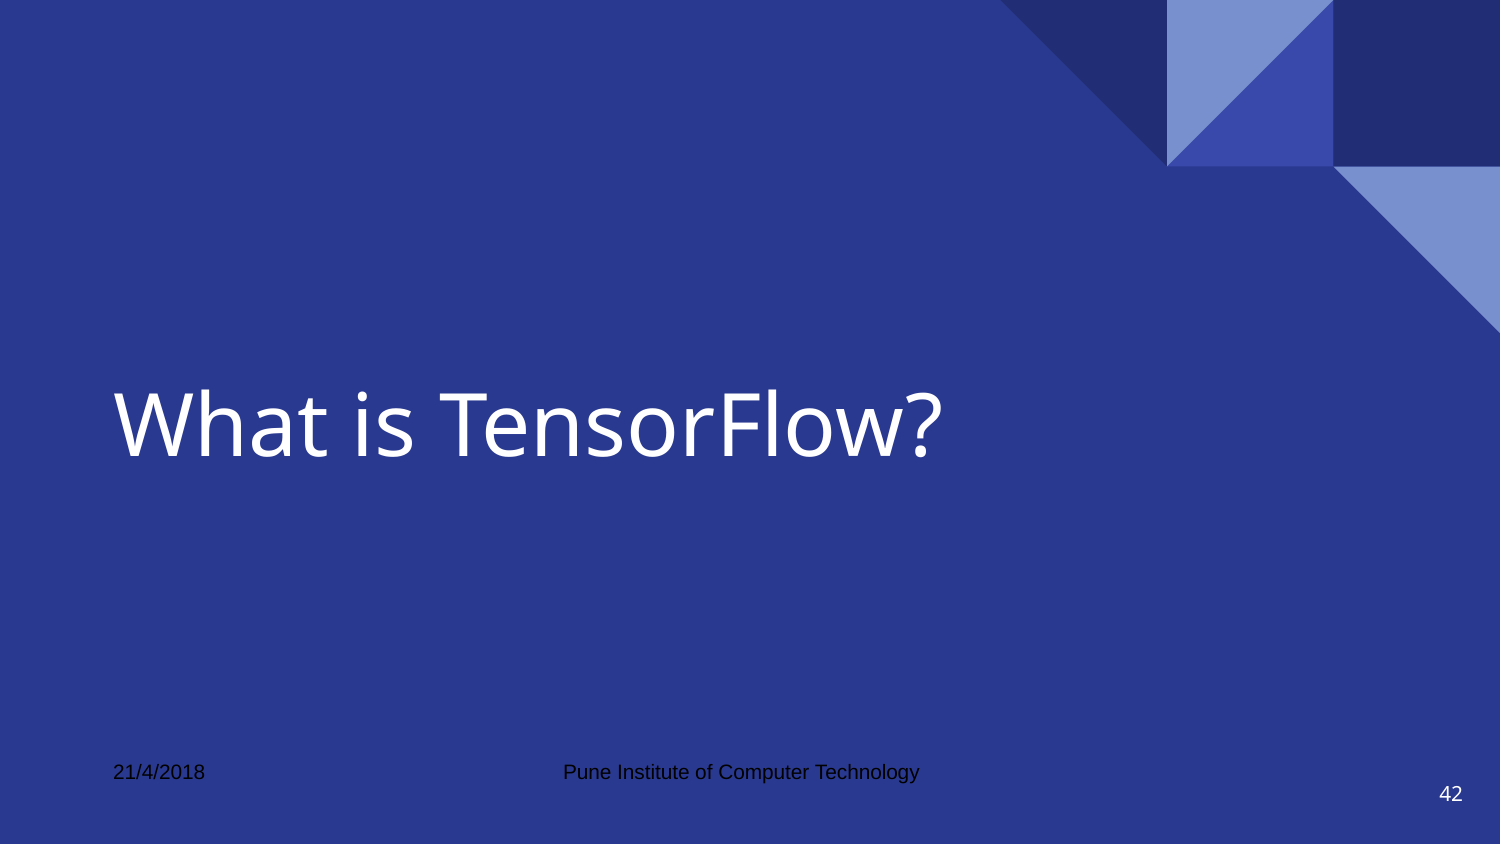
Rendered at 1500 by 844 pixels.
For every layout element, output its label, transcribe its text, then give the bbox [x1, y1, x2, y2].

title What is TensorFlow? [98, 353, 1447, 491]
slide_number <number> [1387, 762, 1478, 828]
